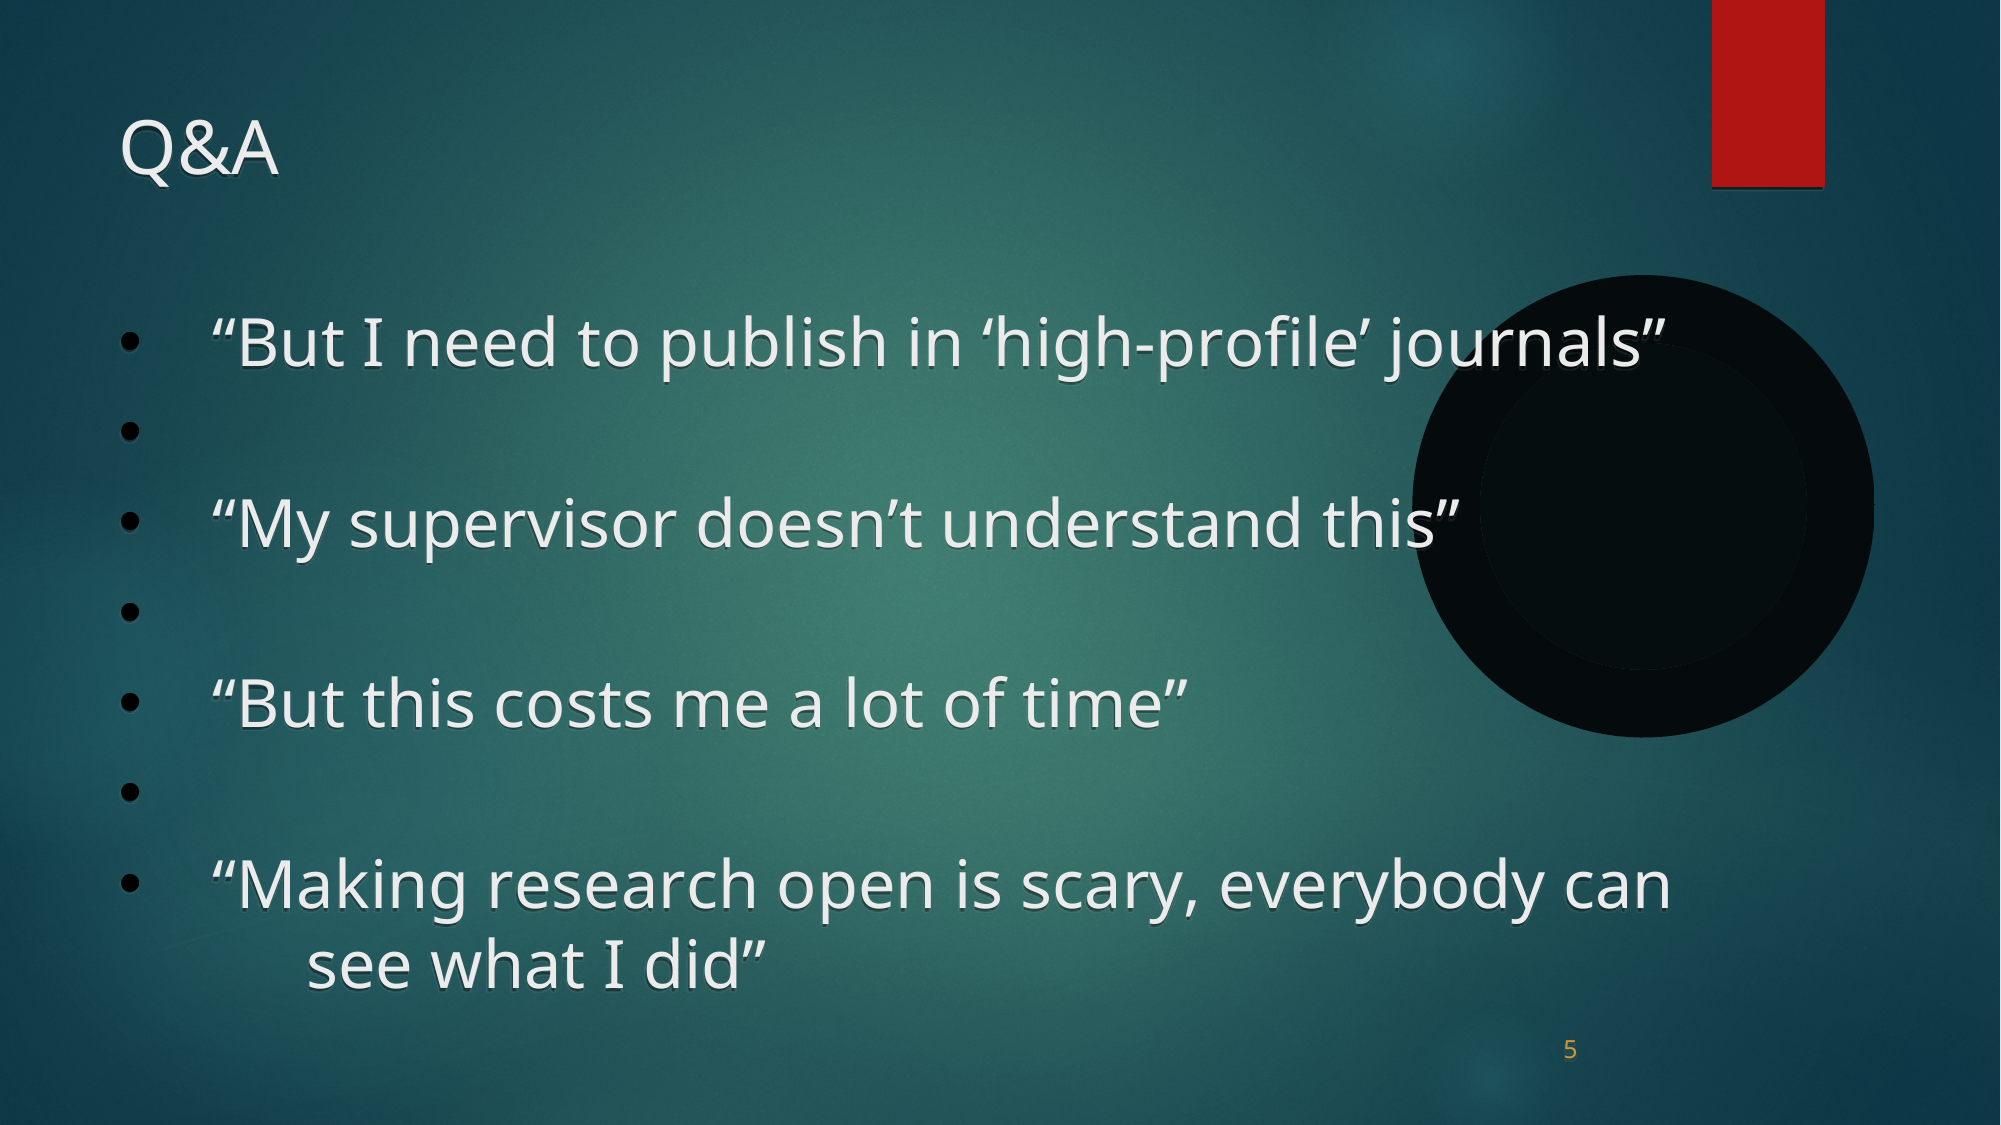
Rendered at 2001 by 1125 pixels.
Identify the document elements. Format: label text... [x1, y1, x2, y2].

text_box [1401, 877, 1420, 904]
text_box [1480, 877, 1500, 904]
text_box [711, 957, 730, 971]
text_box [324, 859, 1675, 971]
text_box [453, 959, 460, 971]
text_box [653, 957, 673, 971]
text_box [495, 957, 513, 971]
text_box [1548, 1026, 1676, 1087]
text_box Q&A “But I need to publish in ‘high-profile’ journals” “My supervisor doesn’t understand this” “But this costs me a lot of time” “Making research open is scary, everybody can see what I did” [103, 91, 1708, 859]
text_box [348, 957, 366, 967]
text_box [385, 957, 403, 967]
